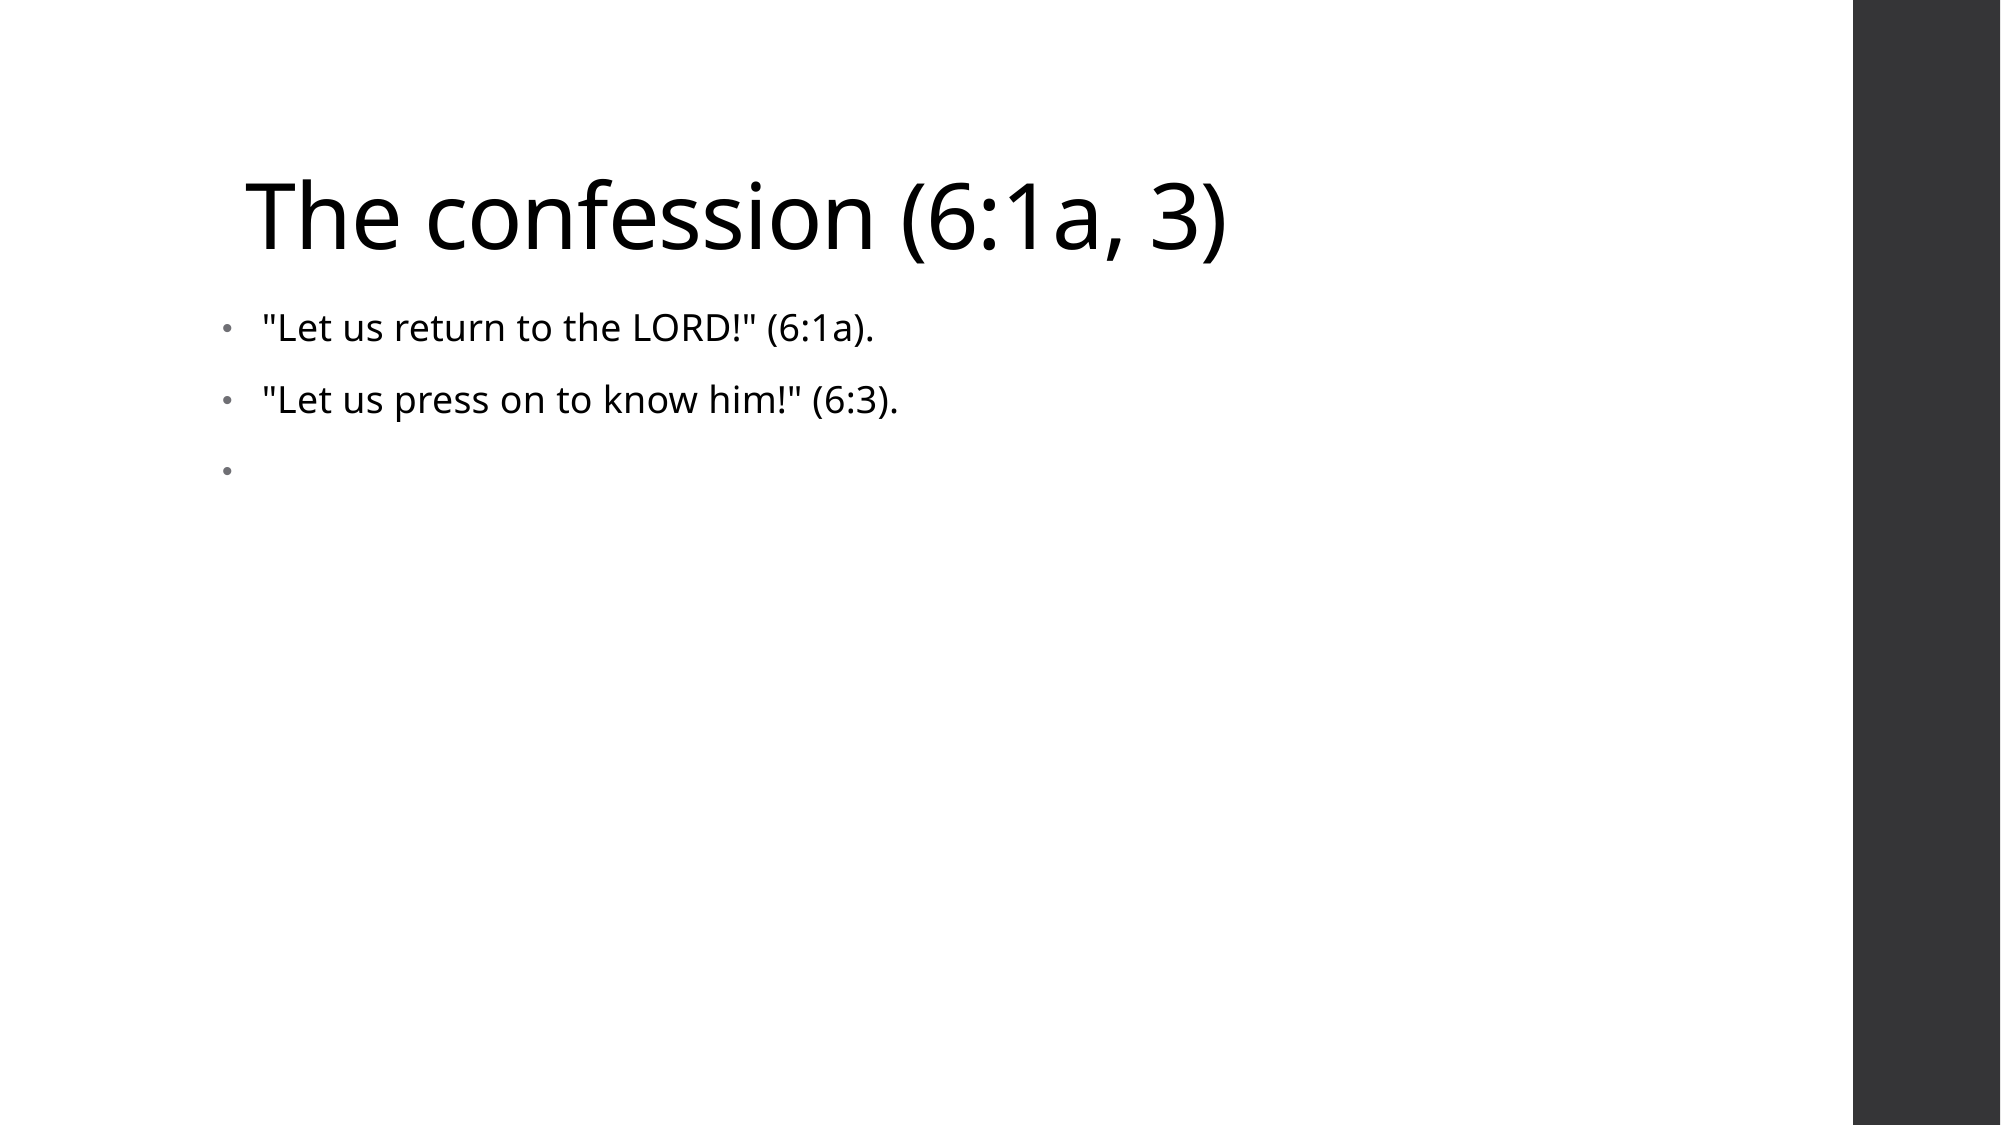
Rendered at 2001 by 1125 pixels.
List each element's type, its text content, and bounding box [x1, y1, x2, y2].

list "Let us return to the LORD!" (6:1a). "Let us press on to know him!" (6:3). [206, 299, 1617, 1014]
title The confession (6:1a, 3) [206, 60, 1797, 278]
